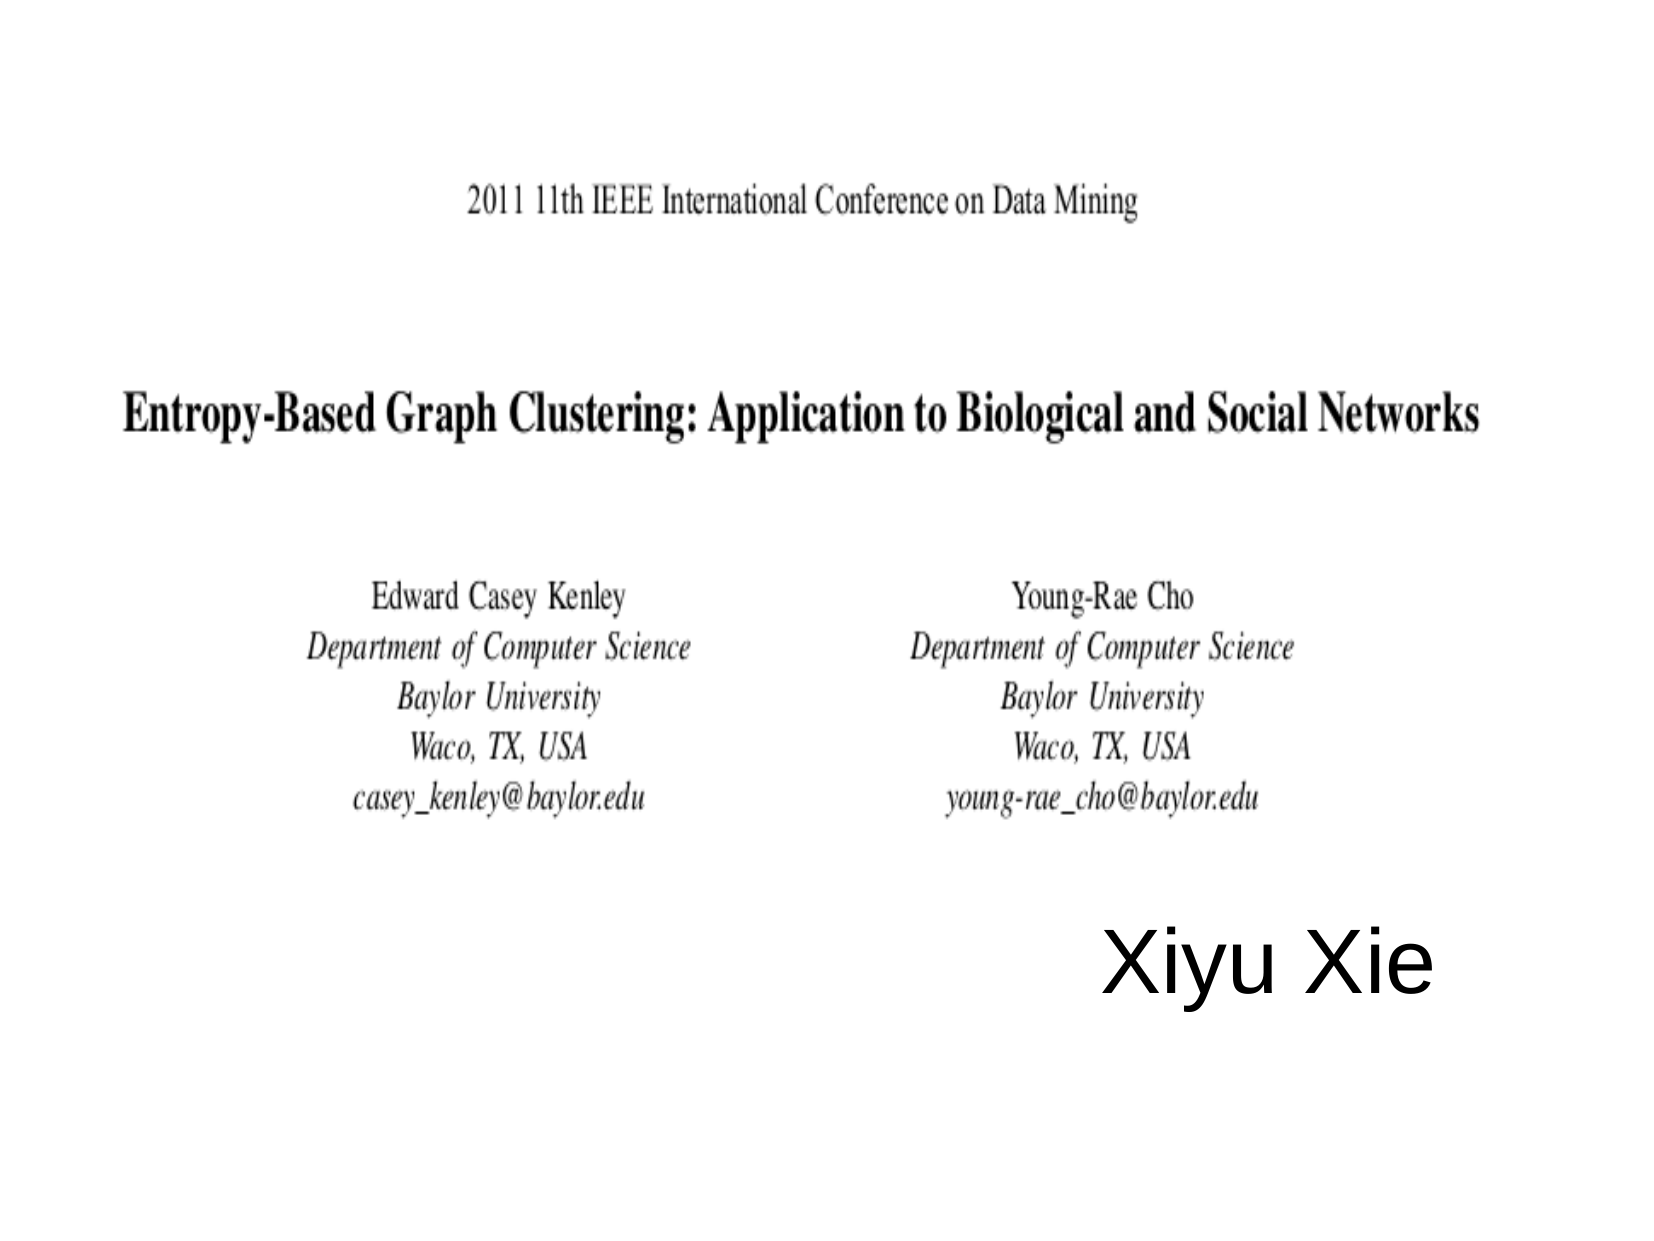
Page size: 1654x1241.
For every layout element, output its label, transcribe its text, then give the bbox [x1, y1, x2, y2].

picture [26, 89, 1654, 901]
title Xiyu Xie [0, 857, 1489, 1066]
